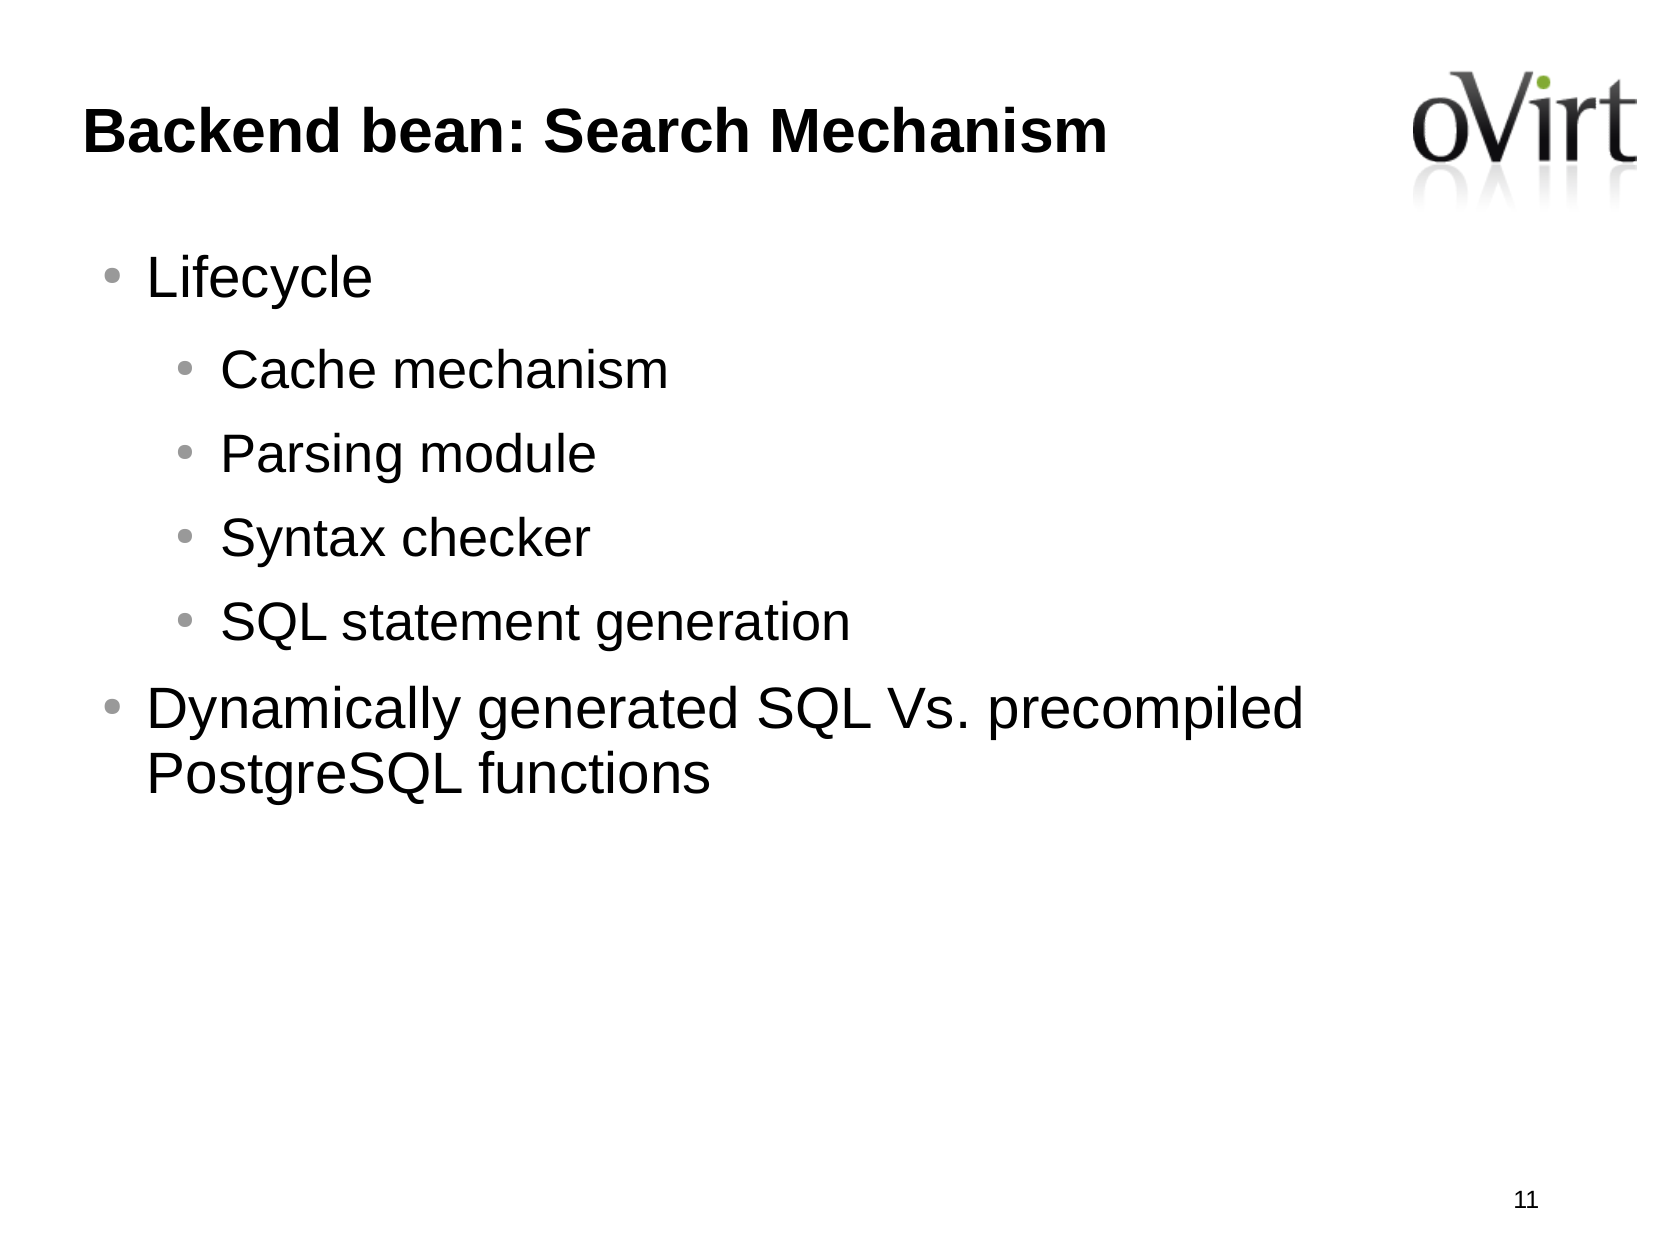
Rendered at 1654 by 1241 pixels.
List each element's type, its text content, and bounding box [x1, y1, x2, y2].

title Backend bean: Search Mechanism [82, 37, 1303, 226]
picture [1413, 63, 1637, 212]
list Lifecycle Cache mechanism Parsing module Syntax checker SQL statement generation Dynamically generated SQL Vs. precompiled PostgreSQL functions [86, 244, 1576, 1039]
